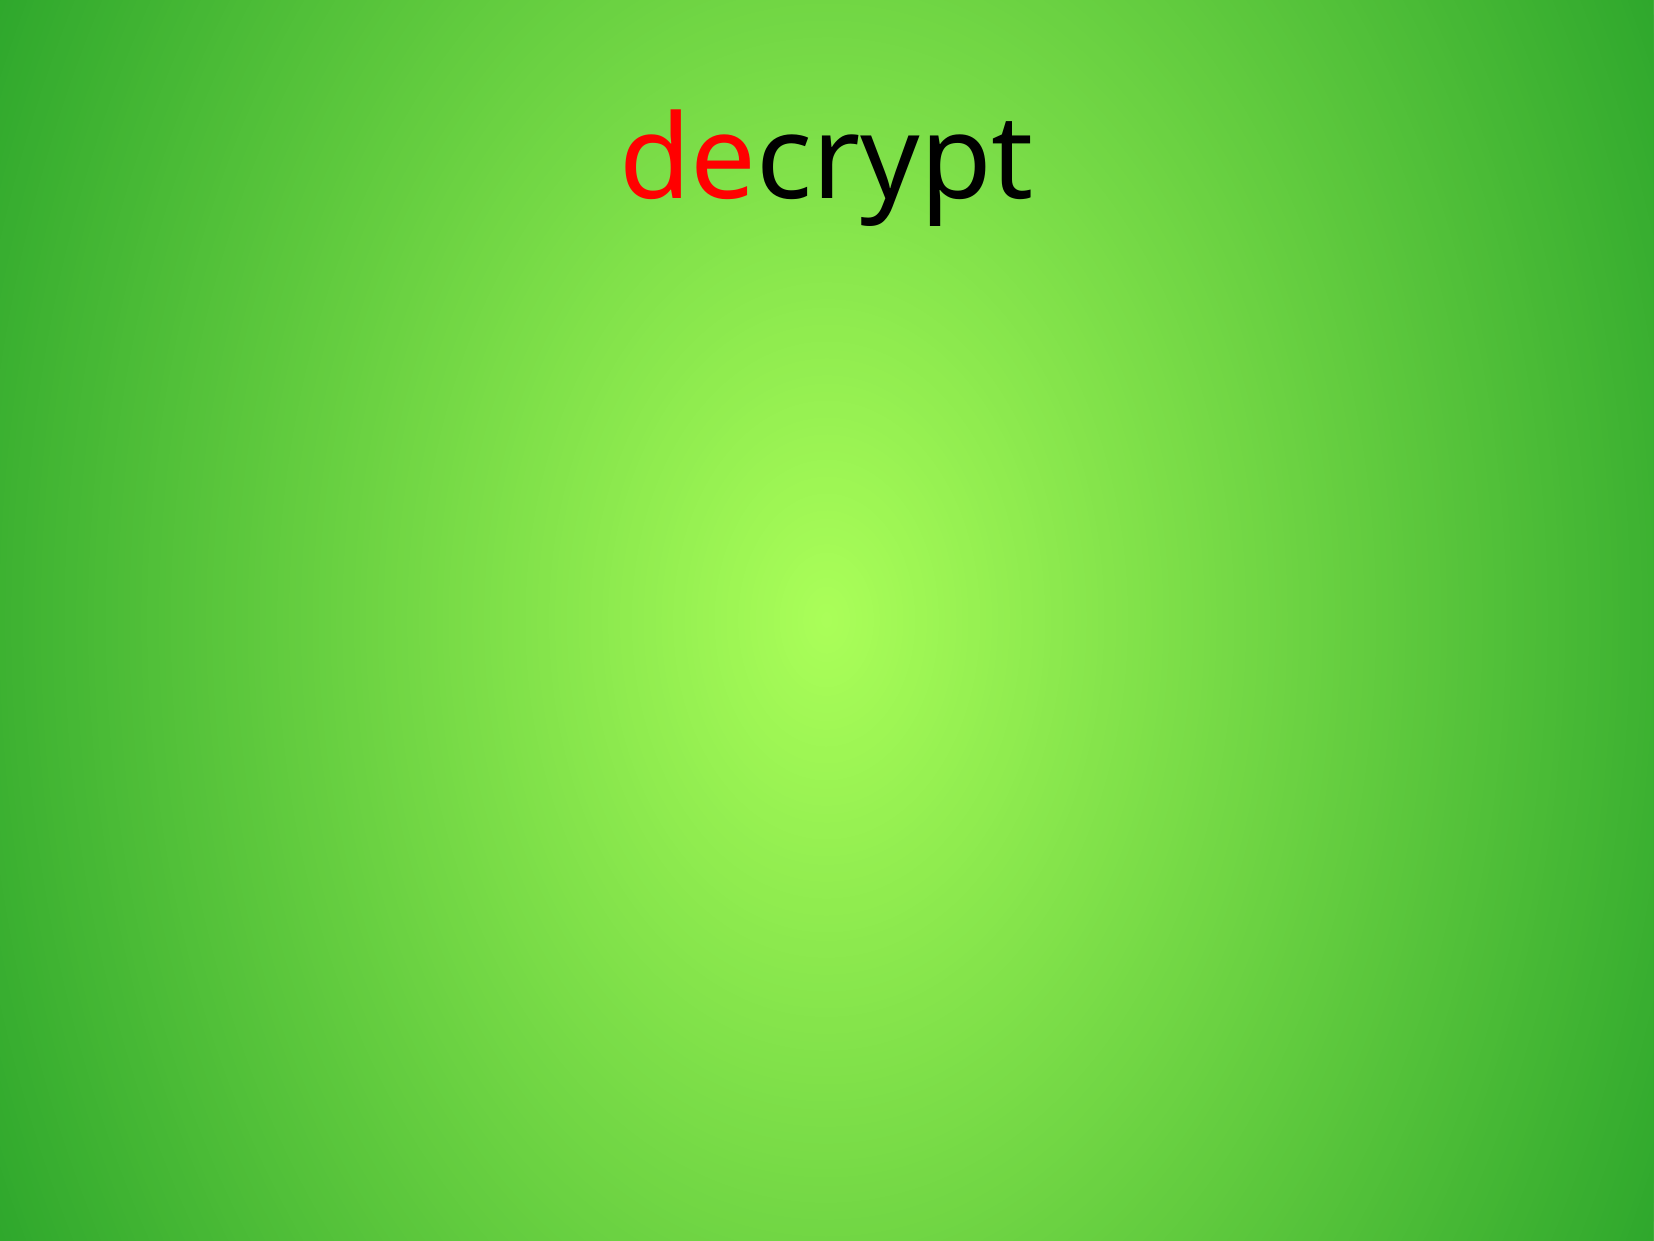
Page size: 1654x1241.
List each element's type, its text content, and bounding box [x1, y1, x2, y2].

title decrypt [82, 49, 1571, 257]
